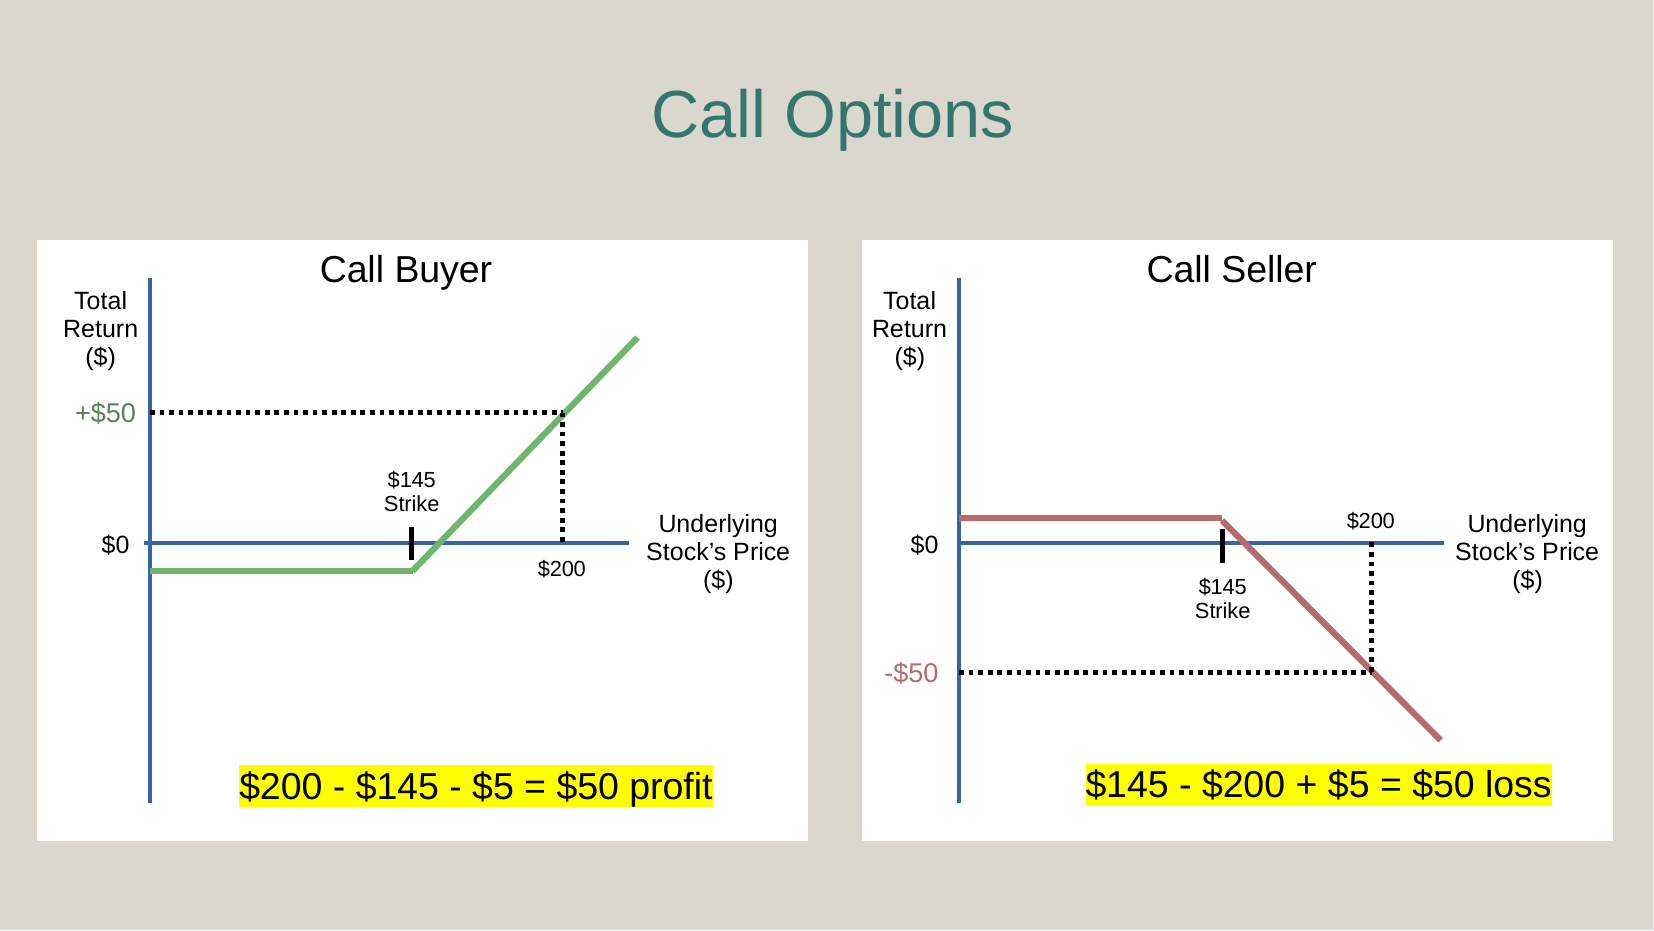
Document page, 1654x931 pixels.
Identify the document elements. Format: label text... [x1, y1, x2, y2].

text_box [1252, 545, 1318, 611]
text_box Call Buyer [305, 240, 596, 307]
title Call Options [88, 37, 1577, 193]
text_box [862, 435, 1613, 841]
text_box $145 - $200 + $5 = $50 loss [1070, 756, 1654, 856]
text_box $145 Strike [1170, 567, 1276, 751]
text_box -$50 [869, 650, 954, 696]
text_box Total Return ($) [42, 279, 159, 435]
text_box Total Return ($) [851, 279, 968, 435]
text_box $0 [895, 523, 954, 568]
text_box $200 - $145 - $5 = $50 profit [224, 757, 808, 857]
text_box [152, 545, 359, 568]
text_box [961, 521, 1237, 541]
text_box +$50 [60, 390, 151, 436]
text_box Call Seller [1131, 240, 1423, 307]
text_box Underlying Stock’s Price ($) [629, 502, 808, 658]
text_box $200 [509, 548, 615, 741]
text_box $200 [1318, 501, 1424, 694]
text_box [862, 240, 1613, 541]
text_box [37, 240, 808, 841]
text_box $145 Strike [359, 460, 465, 643]
text_box $0 [86, 523, 145, 599]
text_box Underlying Stock’s Price ($) [1438, 502, 1617, 658]
